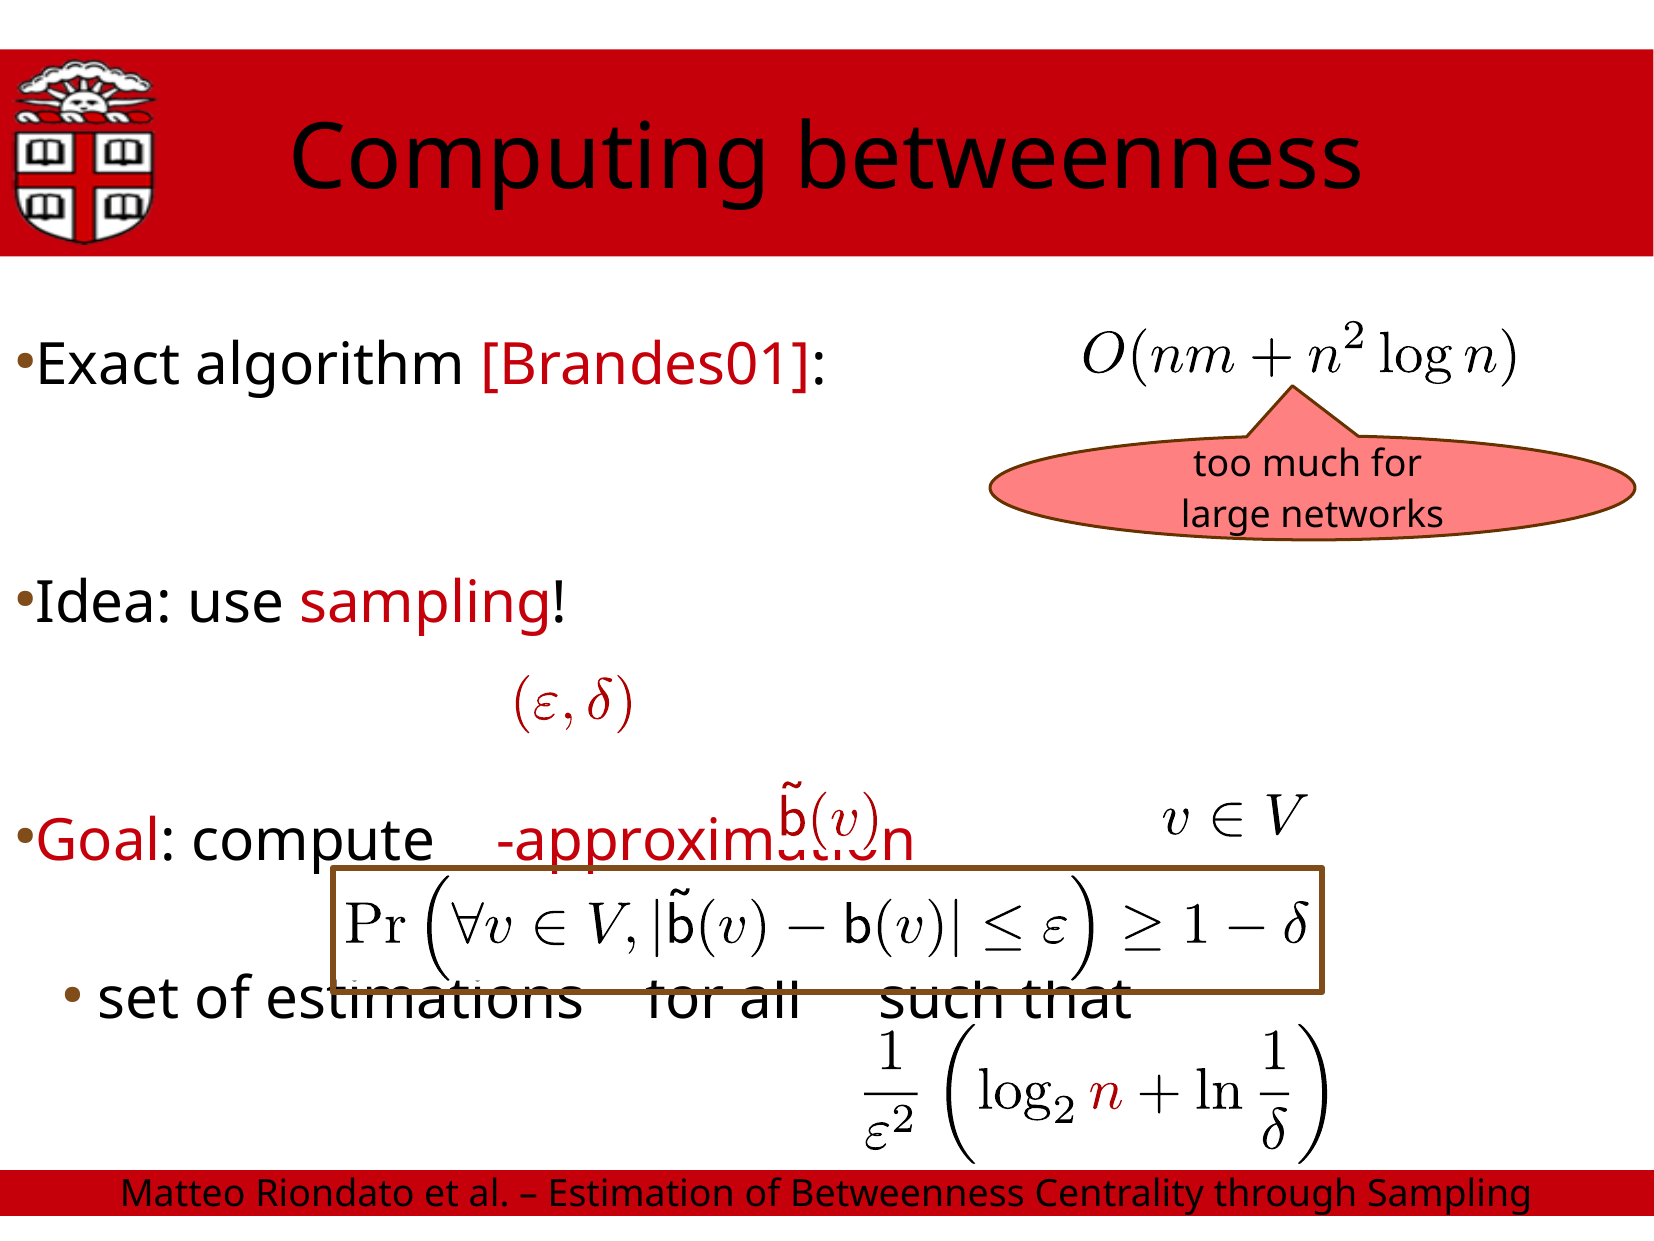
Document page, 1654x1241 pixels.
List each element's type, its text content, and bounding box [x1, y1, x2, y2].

picture [11, 59, 158, 245]
text_box [1080, 320, 1521, 387]
text_box [776, 781, 883, 850]
title Computing betweenness [0, 49, 1654, 257]
text_box [1161, 794, 1310, 837]
text_box Matteo Riondato et al. – Estimation of Betweenness Centrality through Sampling [0, 1170, 1654, 1216]
text_box [864, 1023, 1340, 1165]
text_box Exact algorithm [Brandes01]: Idea: use sampling! Goal: compute -approximation set of estimations for all such that [BrandesPich07]: use samples [0, 315, 1654, 1156]
text_box [344, 875, 1311, 981]
text_box too much for large networks [990, 385, 1635, 540]
text_box [510, 675, 637, 734]
